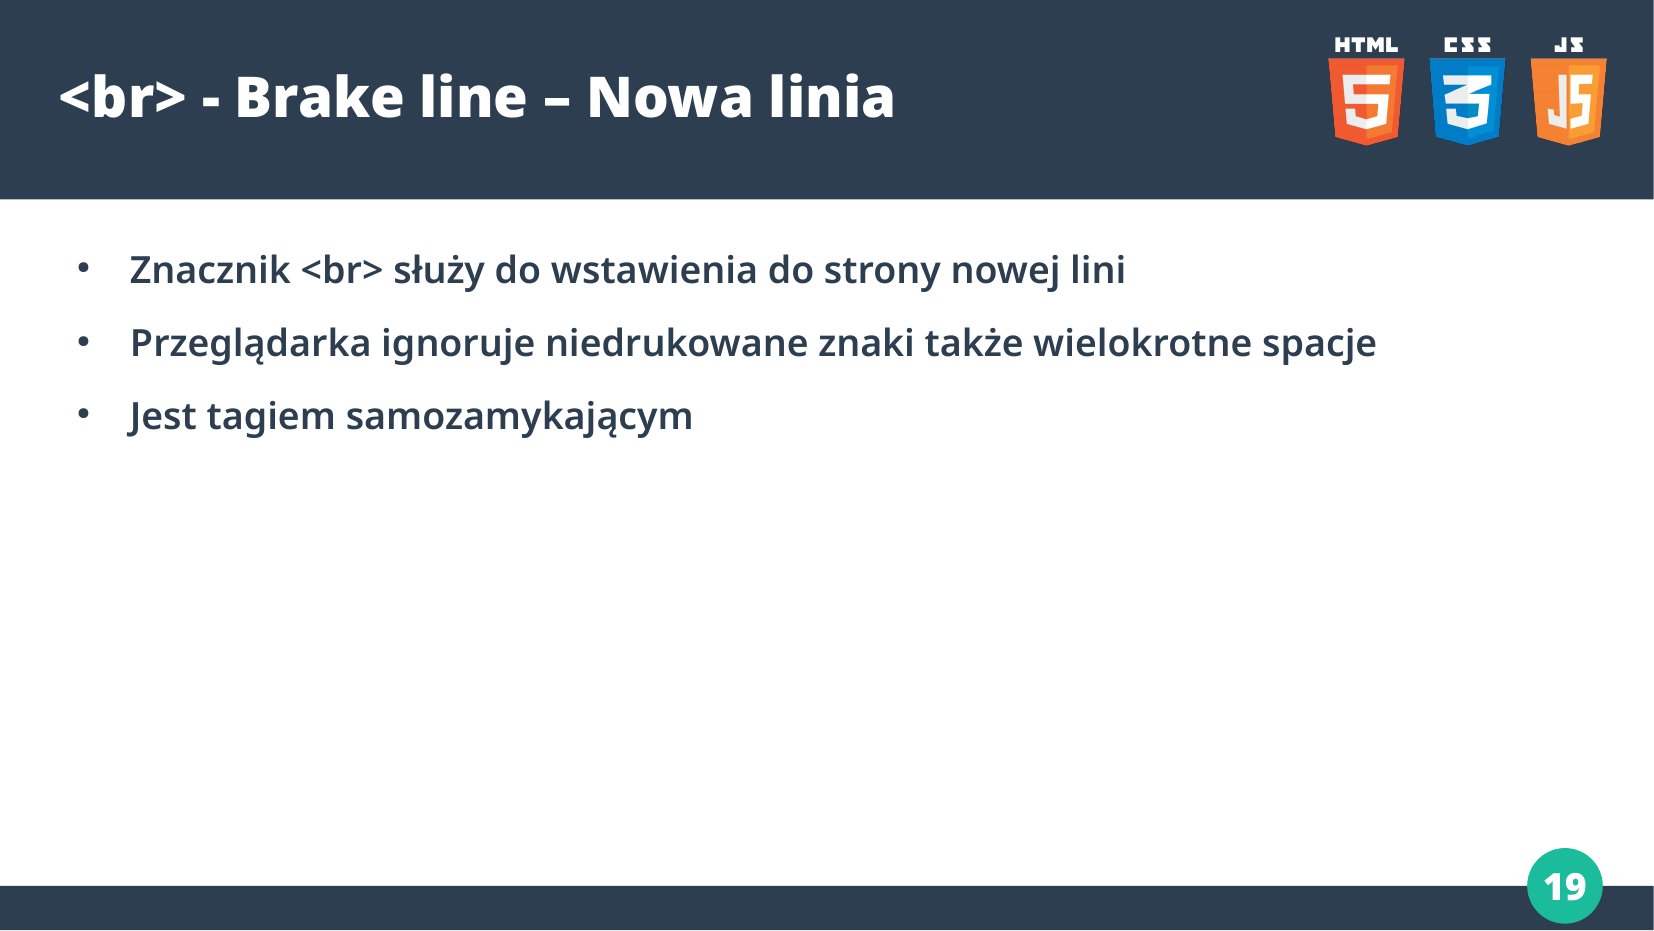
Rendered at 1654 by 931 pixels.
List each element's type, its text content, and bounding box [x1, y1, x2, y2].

picture [1328, 37, 1607, 146]
title <br> - Brake line – Nowa linia [59, 37, 1595, 155]
list Znacznik <br> służy do wstawienia do strony nowej lini Przeglądarka ignoruje niedrukowane znaki także wielokrotne spacje Jest tagiem samozamykającym [59, 243, 1595, 650]
